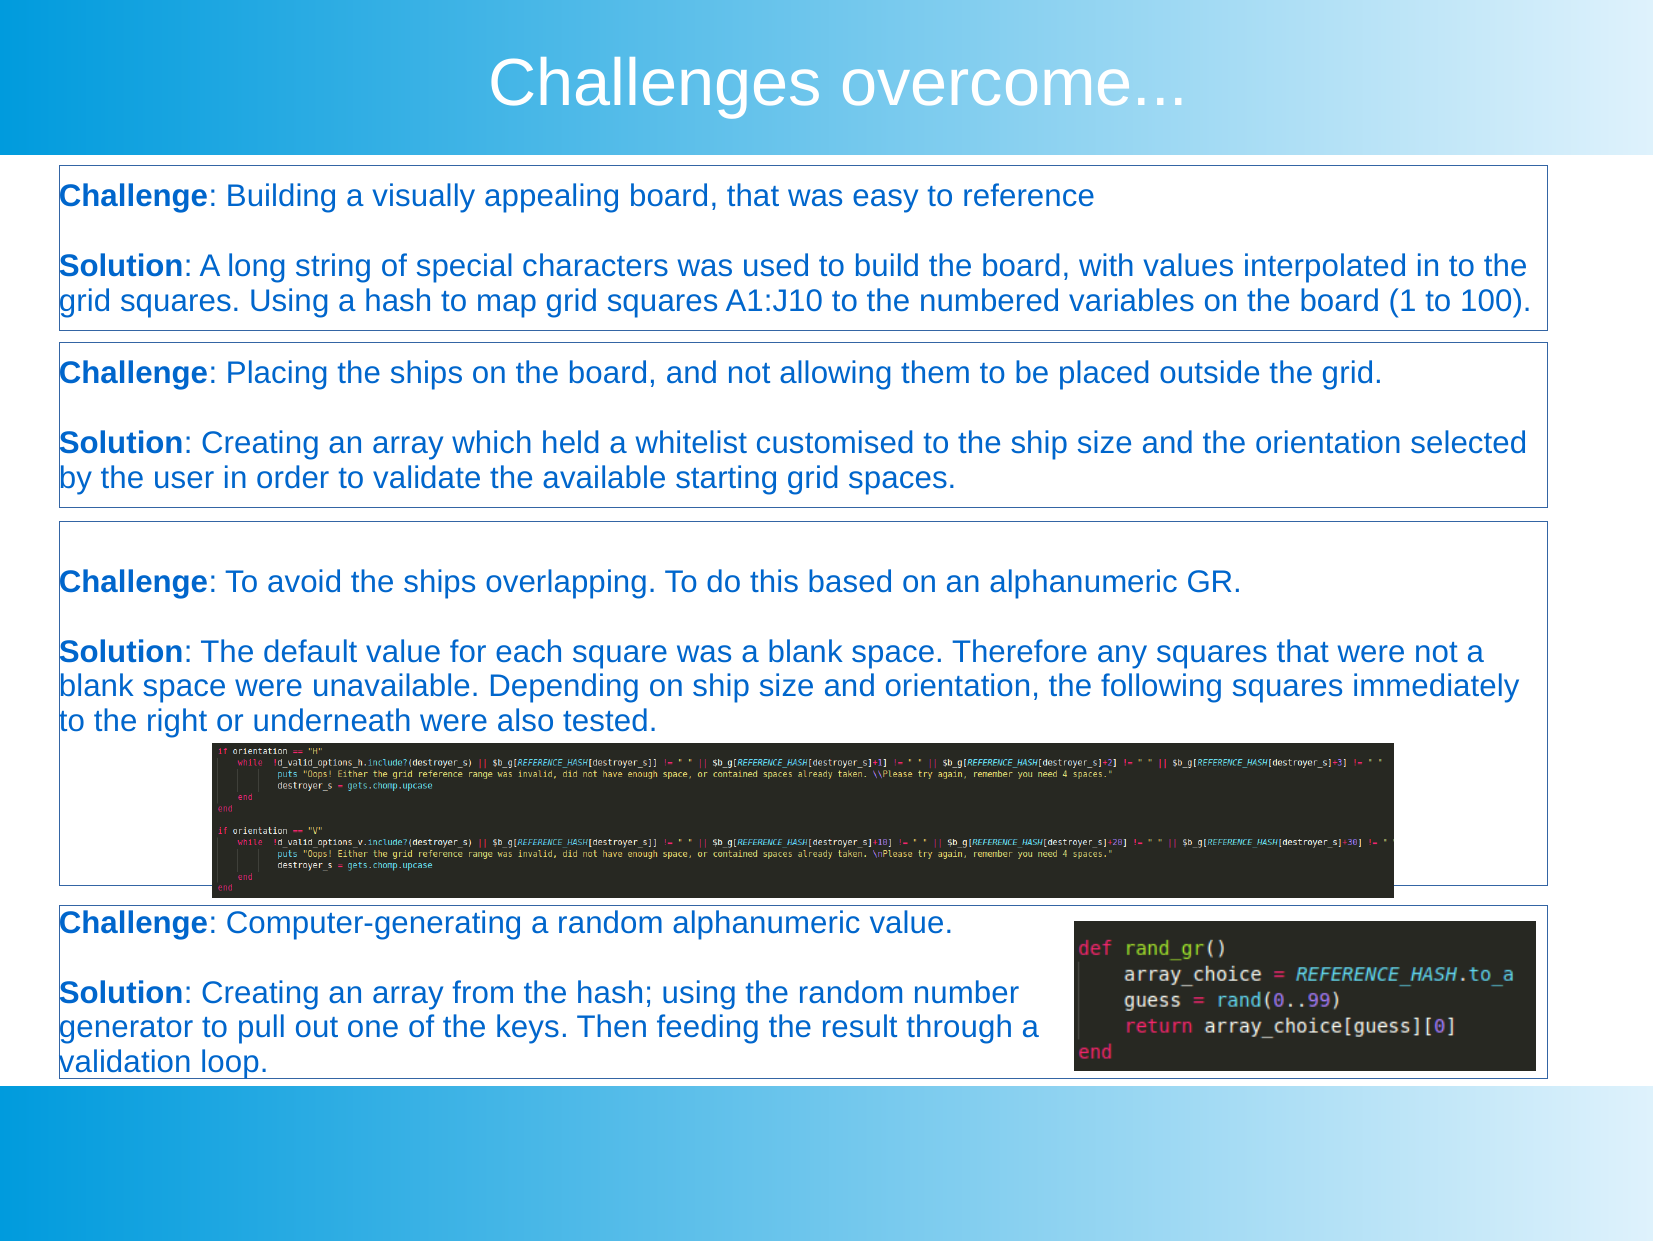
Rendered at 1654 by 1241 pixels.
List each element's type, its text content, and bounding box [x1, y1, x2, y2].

text_box Challenges overcome... [94, 3, 1583, 154]
picture [212, 743, 1394, 898]
title Challenge: To avoid the ships overlapping. To do this based on an alphanumeric GR. Solution: The default value for each square was a blank space. Therefore any squares that were not a blank space were unavailable. Depending on ship size and orientation, the following squares immediately to the right or underneath were also tested. [59, 521, 1548, 886]
title Challenge: Computer-generating a random alphanumeric value. Solution: Creating an array from the hash; using the random number generator to pull out one of the keys. Then feeding the result through a validation loop. [59, 905, 1548, 1079]
title Challenge: Placing the ships on the board, and not allowing them to be placed outside the grid. Solution: Creating an array which held a whitelist customised to the ship size and the orientation selected by the user in order to validate the available starting grid spaces. [59, 342, 1548, 508]
title Challenge: Building a visually appealing board, that was easy to reference Solution: A long string of special characters was used to build the board, with values interpolated in to the grid squares. Using a hash to map grid squares A1:J10 to the numbered variables on the board (1 to 100). [59, 165, 1548, 331]
picture [1074, 921, 1536, 1071]
